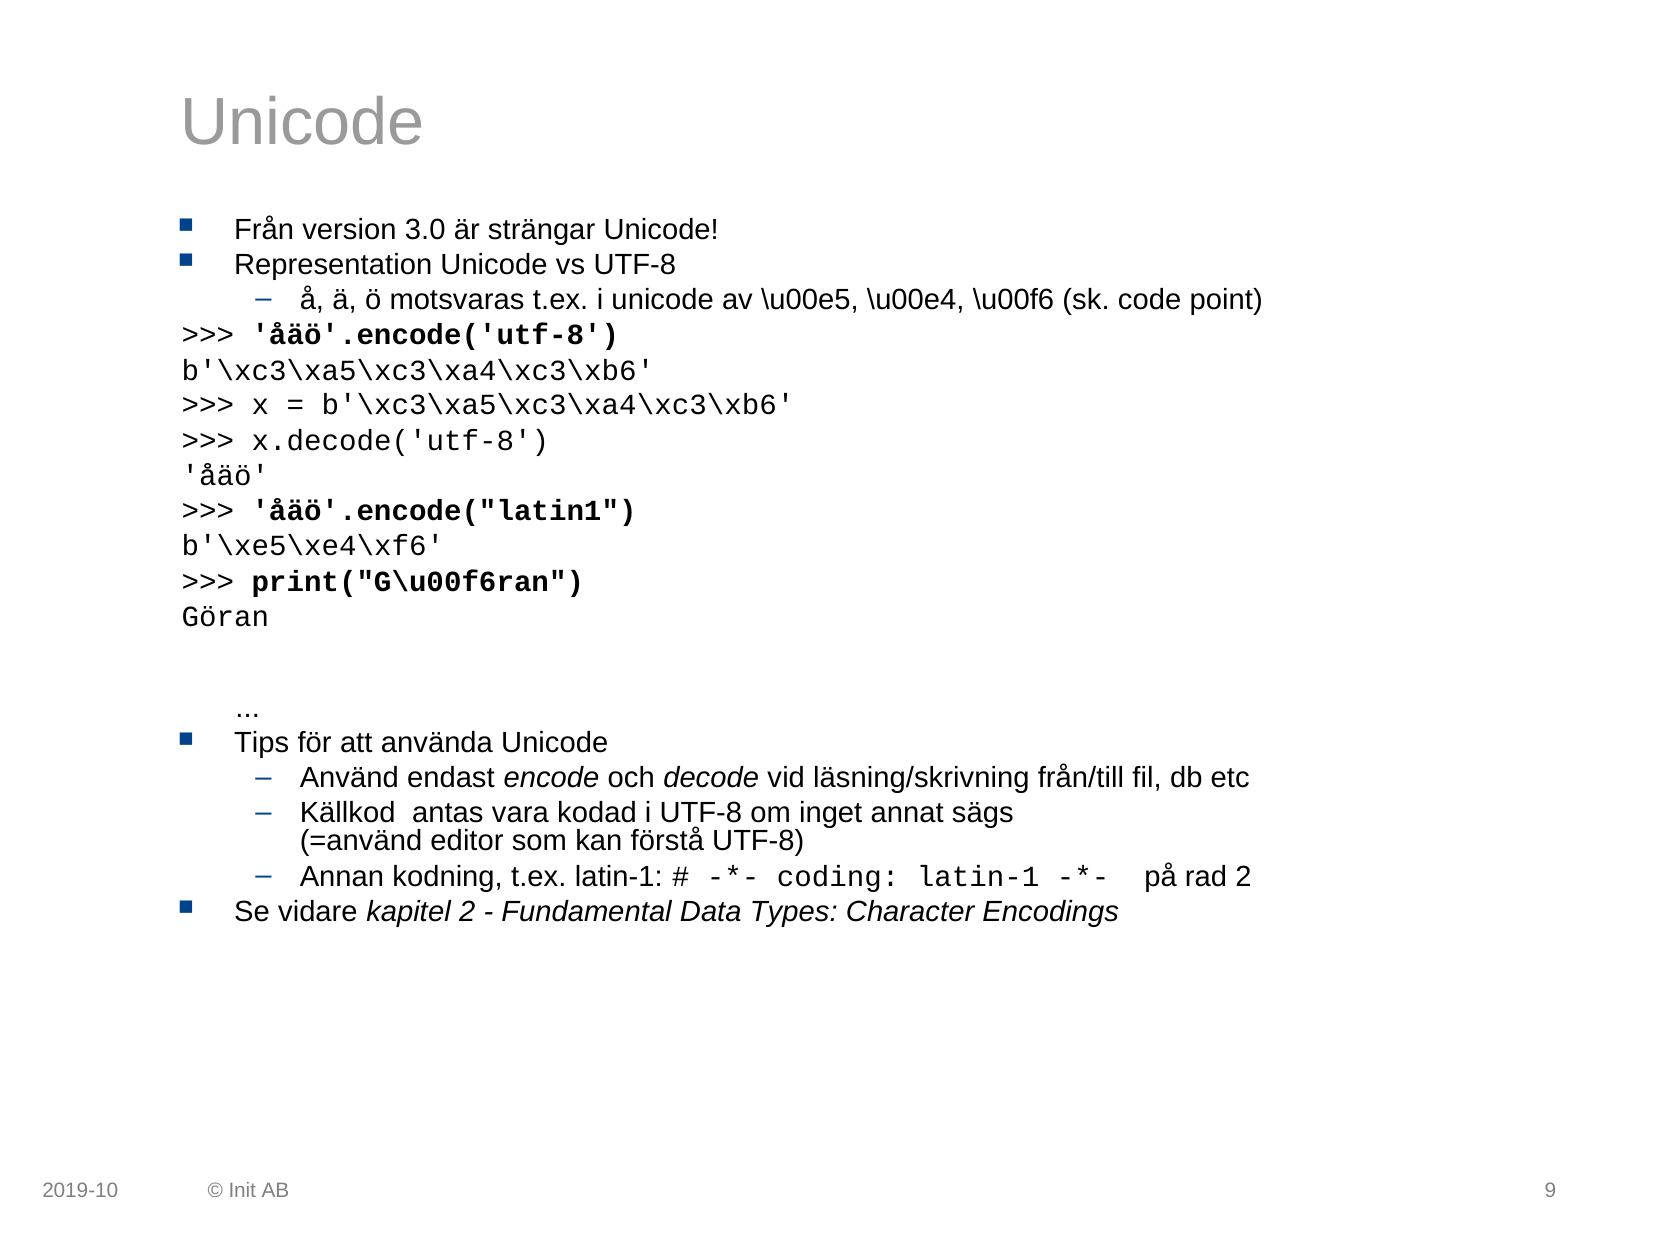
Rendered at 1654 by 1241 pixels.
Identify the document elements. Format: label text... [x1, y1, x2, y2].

text_box Unicode [165, 0, 1489, 166]
text_box 2019-10 [27, 1143, 166, 1210]
text_box © Init AB [192, 1143, 1461, 1210]
text_box Från version 3.0 är strängar Unicode! Representation Unicode vs UTF-8 å, ä, ö motsvaras t.ex. i unicode av \u00e5, \u00e4, \u00f6 (sk. code point) >>> 'åäö'.encode('utf-8') b'\xc3\xa5\xc3\xa4\xc3\xb6' >>> x = b'\xc3\xa5\xc3\xa4\xc3\xb6' >>> x.decode('utf-8') 'åäö' >>> 'åäö'.encode("latin1") b'\xe5\xe4\xf6' >>> print("G\u00f6ran") Göran ... Tips för att använda Unicode Använd endast encode och decode vid läsning/skrivning från/till fil, db etc Källkod antas vara kodad i UTF-8 om inget annat sägs (=använd editor som kan förstå UTF-8) Annan kodning, t.ex. latin-1: # -*- coding: latin-1 -*- på rad 2 Se vidare kapitel 2 - Fundamental Data Types: Character Encodings [165, 209, 1489, 1062]
text_box <nummer> [1488, 1143, 1571, 1210]
